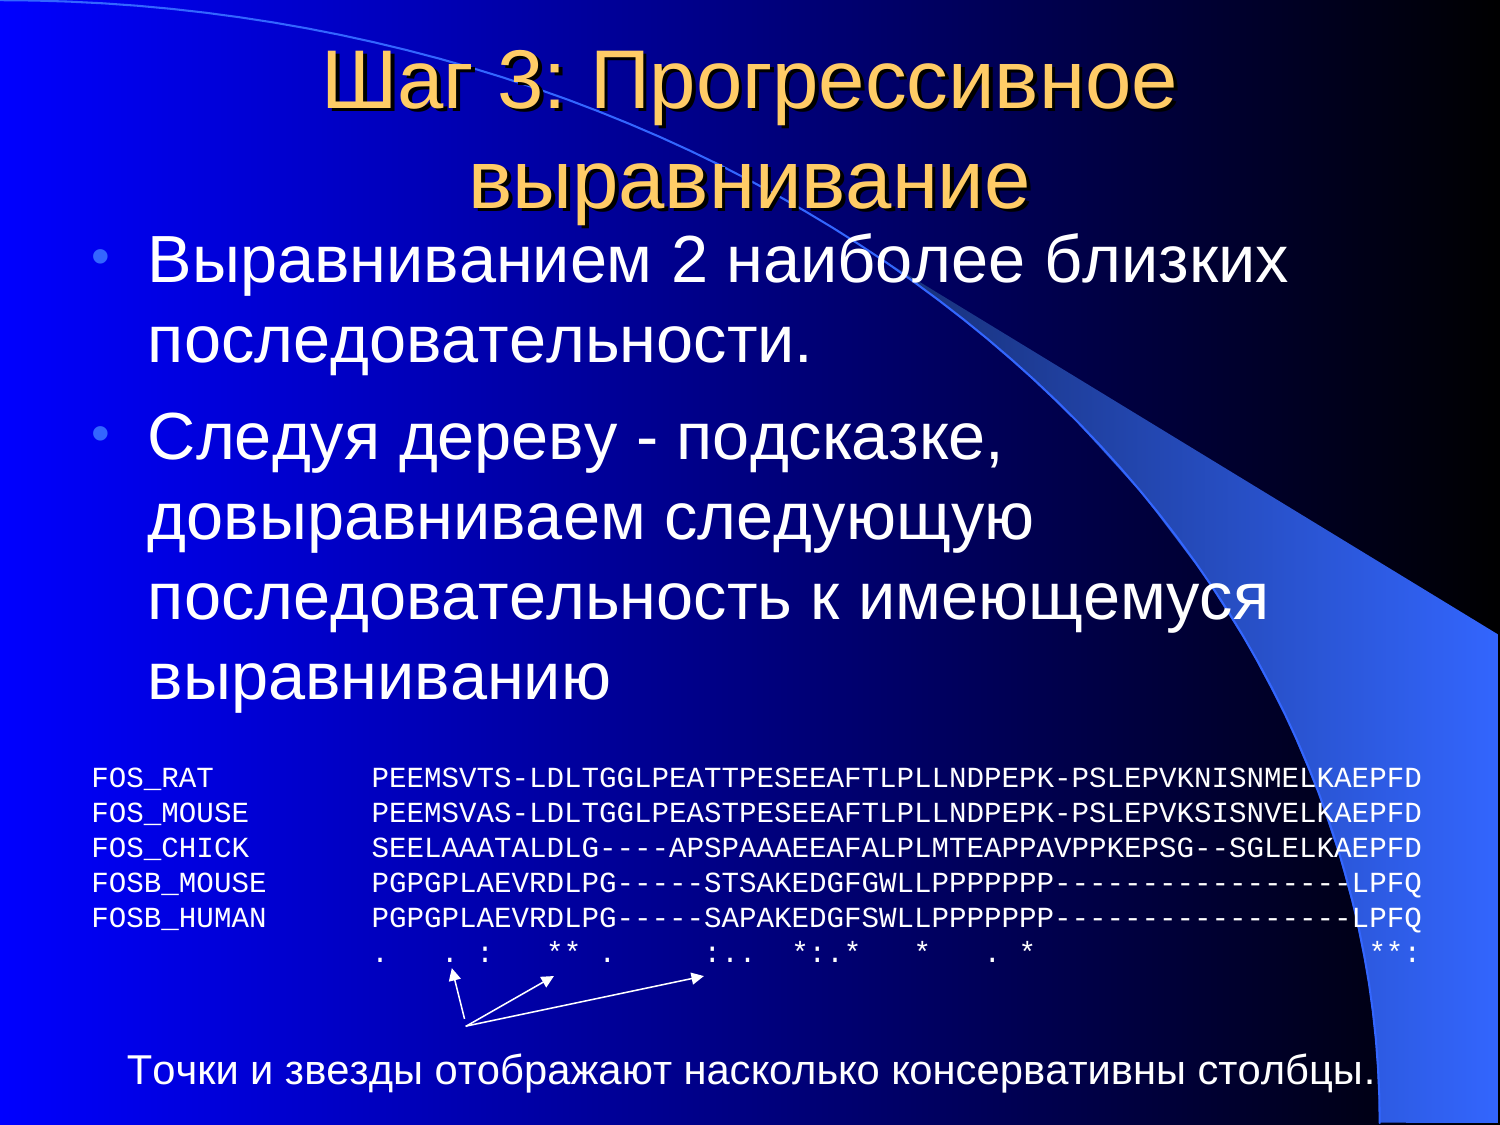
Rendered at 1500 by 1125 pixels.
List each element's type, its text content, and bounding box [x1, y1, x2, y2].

list Выравниванием 2 наиболее близких последовательности. Следуя дереву - подсказке, довыравниваем следующую последовательность к имеющемуся выравниванию [76, 208, 1427, 680]
text_box Точки и звезды отображают насколько консервативны столбцы. [112, 1034, 1391, 1101]
text_box FOS_RAT PEEMSVTS-LDLTGGLPEATTPESEEAFTLPLLNDPEPK-PSLEPVKNISNMELKAEPFD FOS_MOUSE PEEMSVAS-LDLTGGLPEASTPESEEAFTLPLLNDPEPK-PSLEPVKSISNVELKAEPFD FOS_CHICK SEELAAATALDLG----APSPAAAEEAFALPLMTEAPPAVPPKEPSG--SGLELKAEPFD FOSB_MOUSE PGPGPLAEVRDLPG-----STSAKEDGFGWLLPPPPPPP-----------------LPFQ FOSB_HUMAN PGPGPLAEVRDLPG-----SAPAKEDGFSWLLPPPPPPP-----------------LPFQ . . : ** . :.. *:.* * . * **: [76, 680, 1437, 976]
title Шаг 3: Прогрессивное выравнивание [112, 30, 1388, 208]
